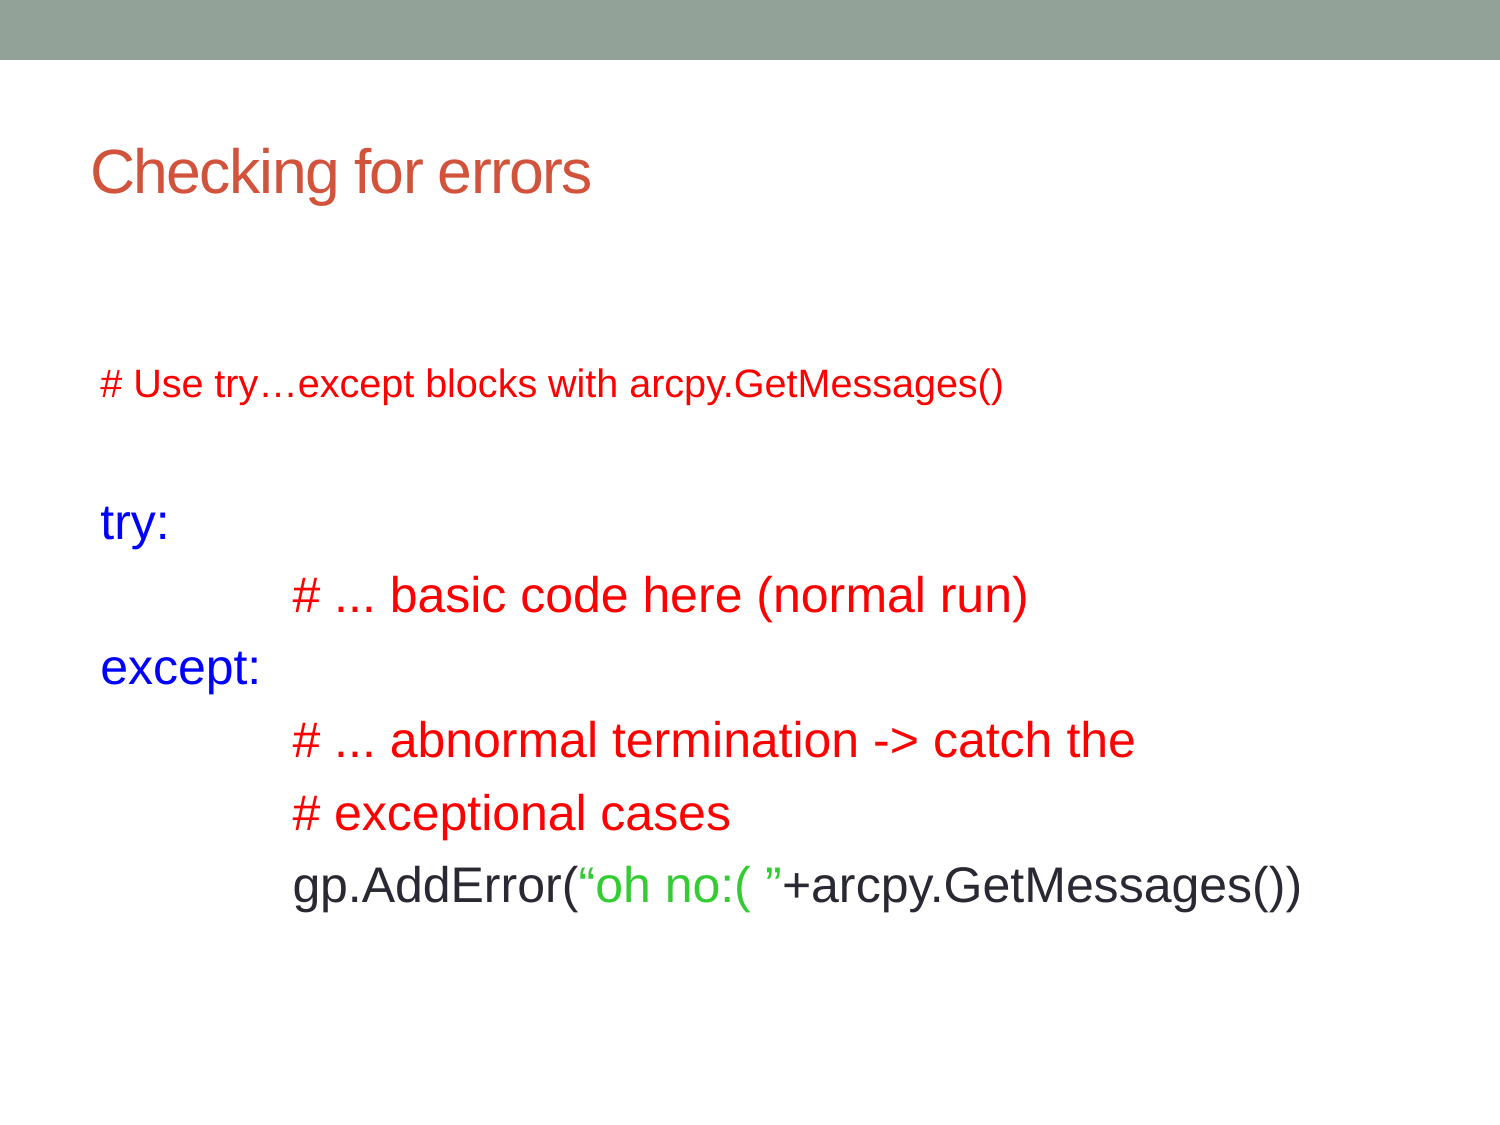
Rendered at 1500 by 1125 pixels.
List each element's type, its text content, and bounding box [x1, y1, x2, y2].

title Checking for errors [75, 87, 1426, 251]
list # Use try…except blocks with arcpy.GetMessages() try: # ... basic code here (normal run) except: # ... abnormal termination -> catch the # exceptional cases gp.AddError(“oh no:( ”+arcpy.GetMessages()) [37, 350, 1438, 951]
